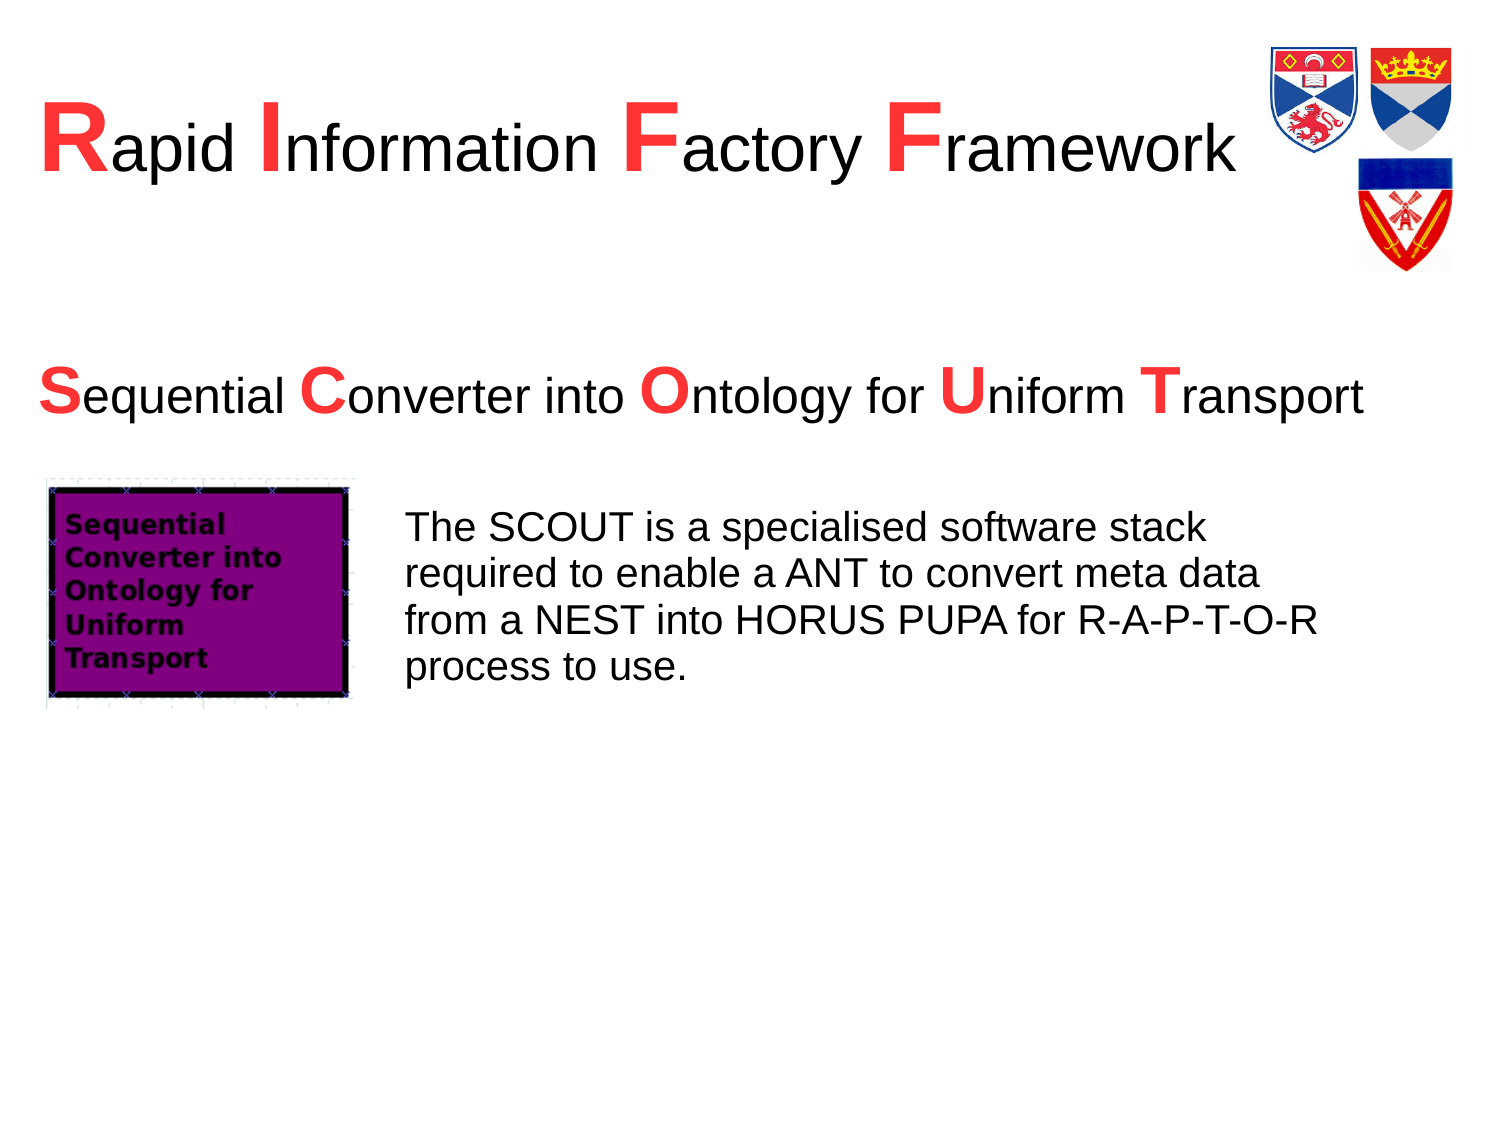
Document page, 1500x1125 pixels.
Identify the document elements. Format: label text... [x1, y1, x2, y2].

text_box Sequential Converter into Ontology for Uniform Transport [23, 345, 1458, 438]
picture [46, 478, 355, 709]
text_box Rapid Information Factory Framework [23, 73, 1269, 201]
picture [1358, 158, 1453, 272]
text_box The SCOUT is a specialised software stack required to enable a ANT to convert meta data from a NEST into HORUS PUPA for R-A-P-T-O-R process to use. [389, 496, 1347, 827]
picture [1268, 45, 1465, 154]
